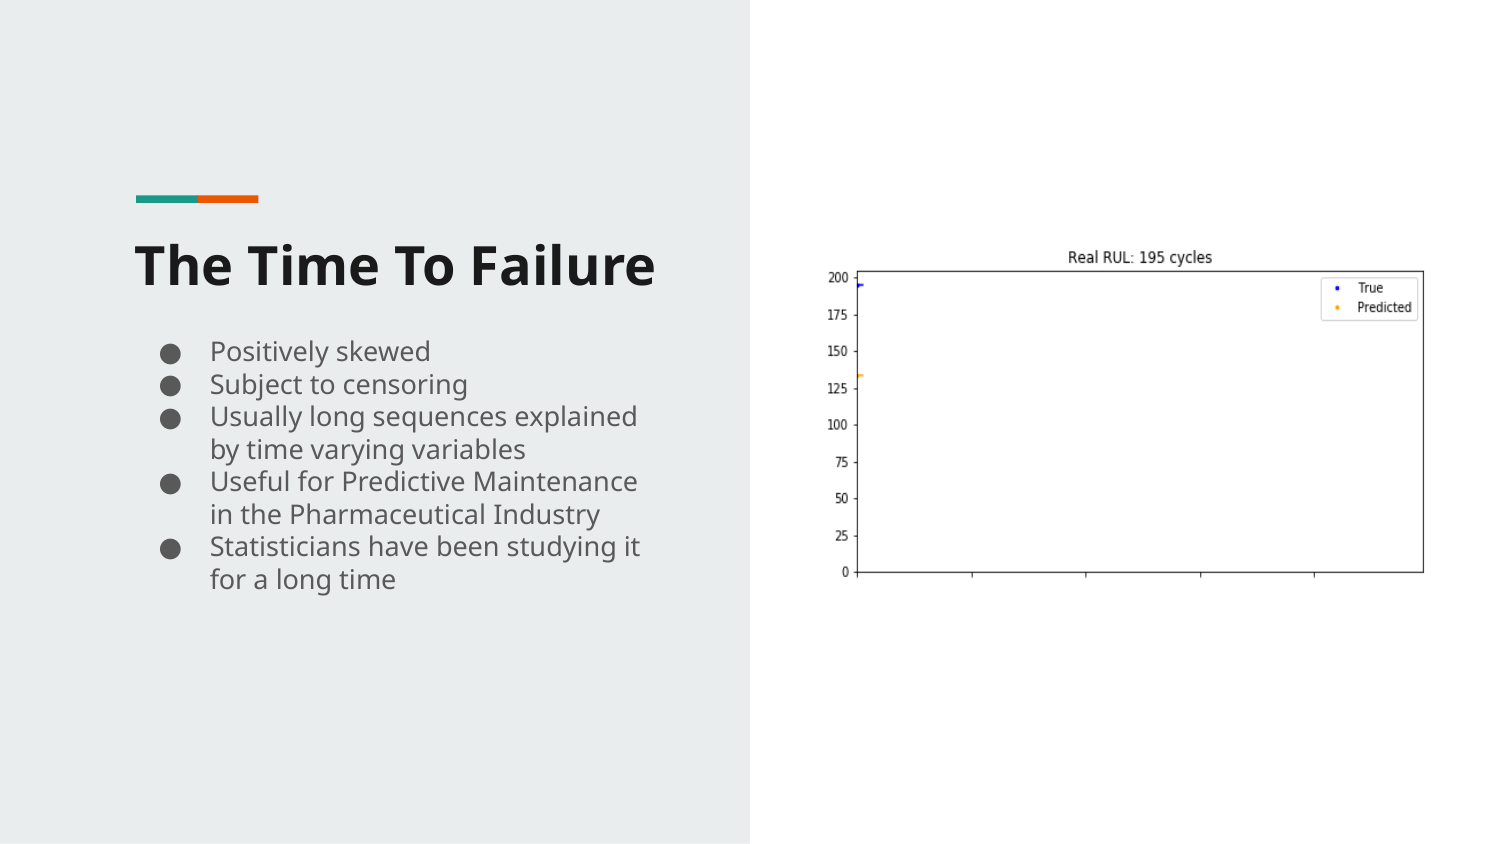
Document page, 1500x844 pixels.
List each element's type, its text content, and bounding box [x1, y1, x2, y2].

title The Time To Failure [119, 216, 700, 494]
list Positively skewed Subject to censoring Usually long sequences explained by time varying variables Useful for Predictive Maintenance in the Pharmaceutical Industry Statisticians have been studying it for a long time [119, 319, 674, 817]
picture [819, 236, 1439, 608]
